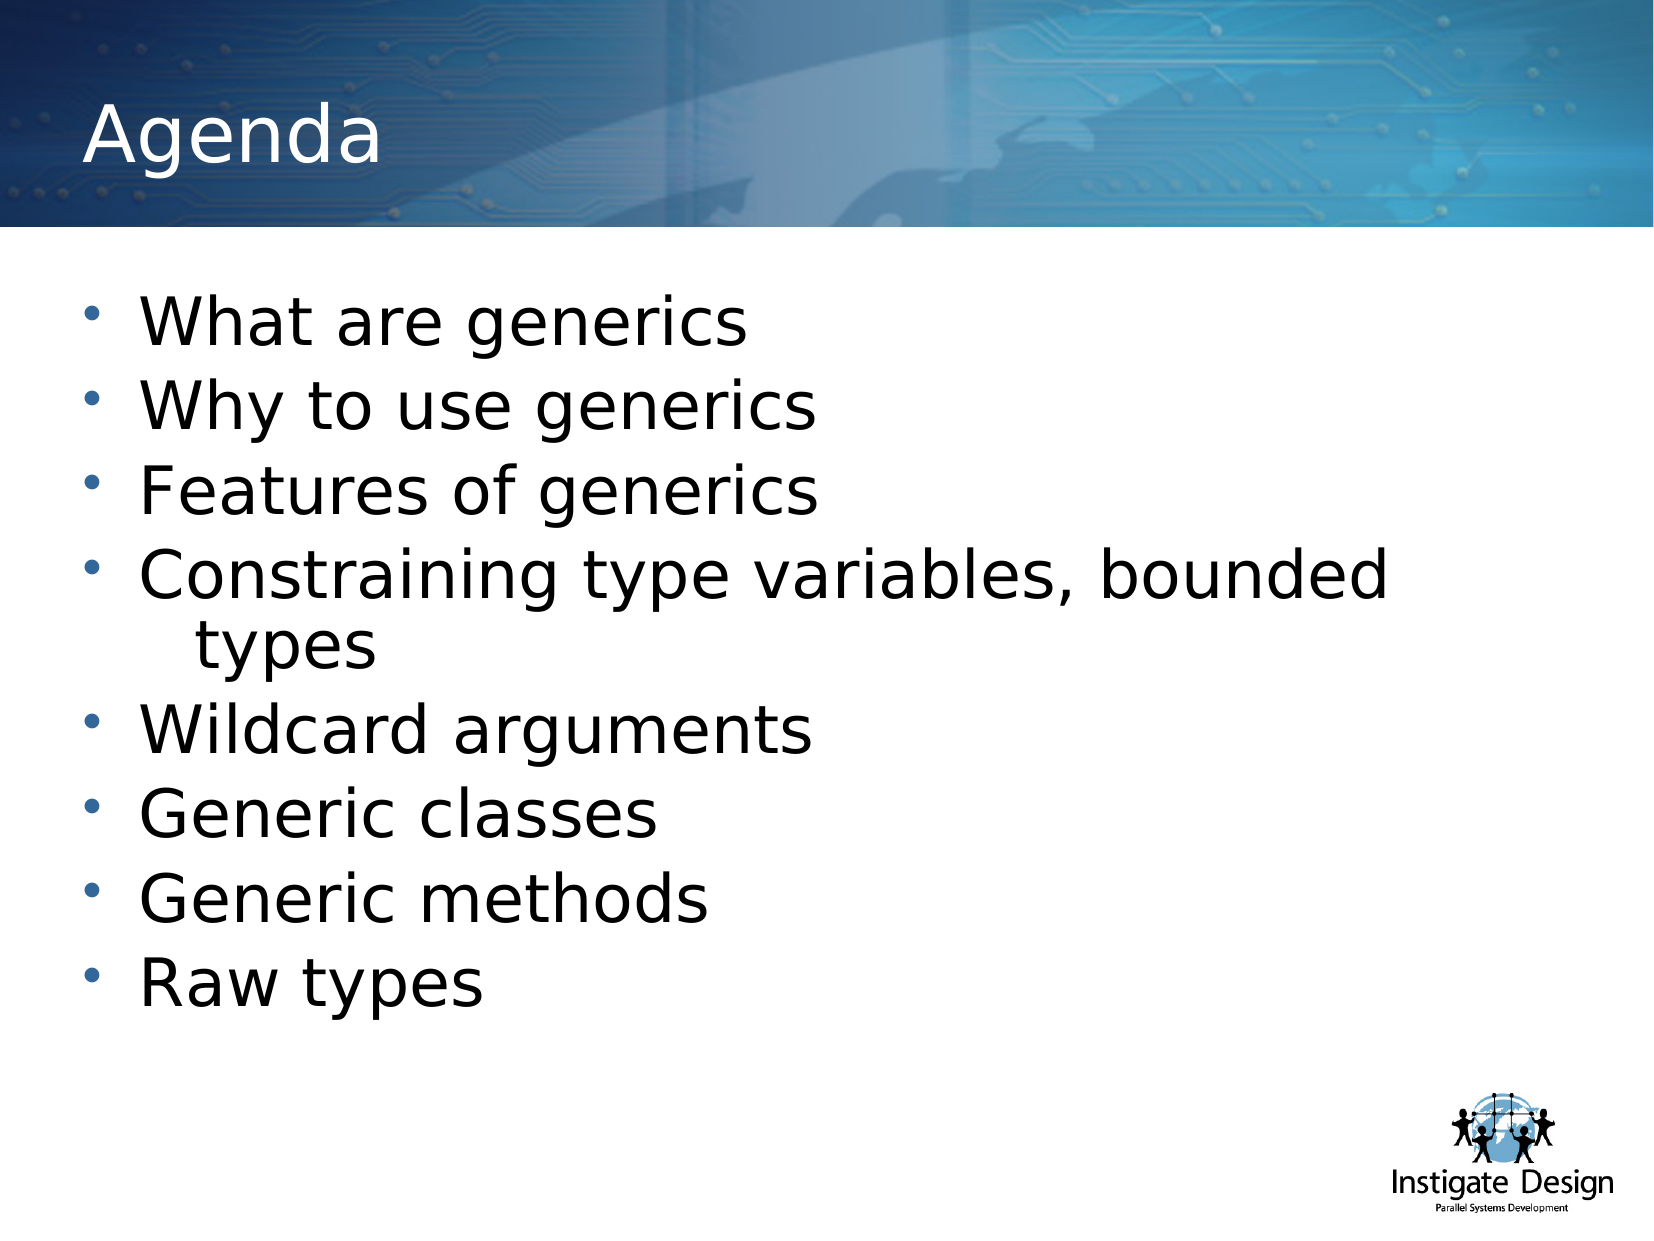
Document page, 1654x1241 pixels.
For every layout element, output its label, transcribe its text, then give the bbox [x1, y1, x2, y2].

list What are generics Why to use generics Features of generics Constraining type variables, bounded types Wildcard arguments Generic classes Generic methods Raw types [82, 289, 1451, 1241]
picture [0, 0, 1654, 227]
picture [1451, 1093, 1613, 1213]
title Agenda [82, 49, 1570, 228]
